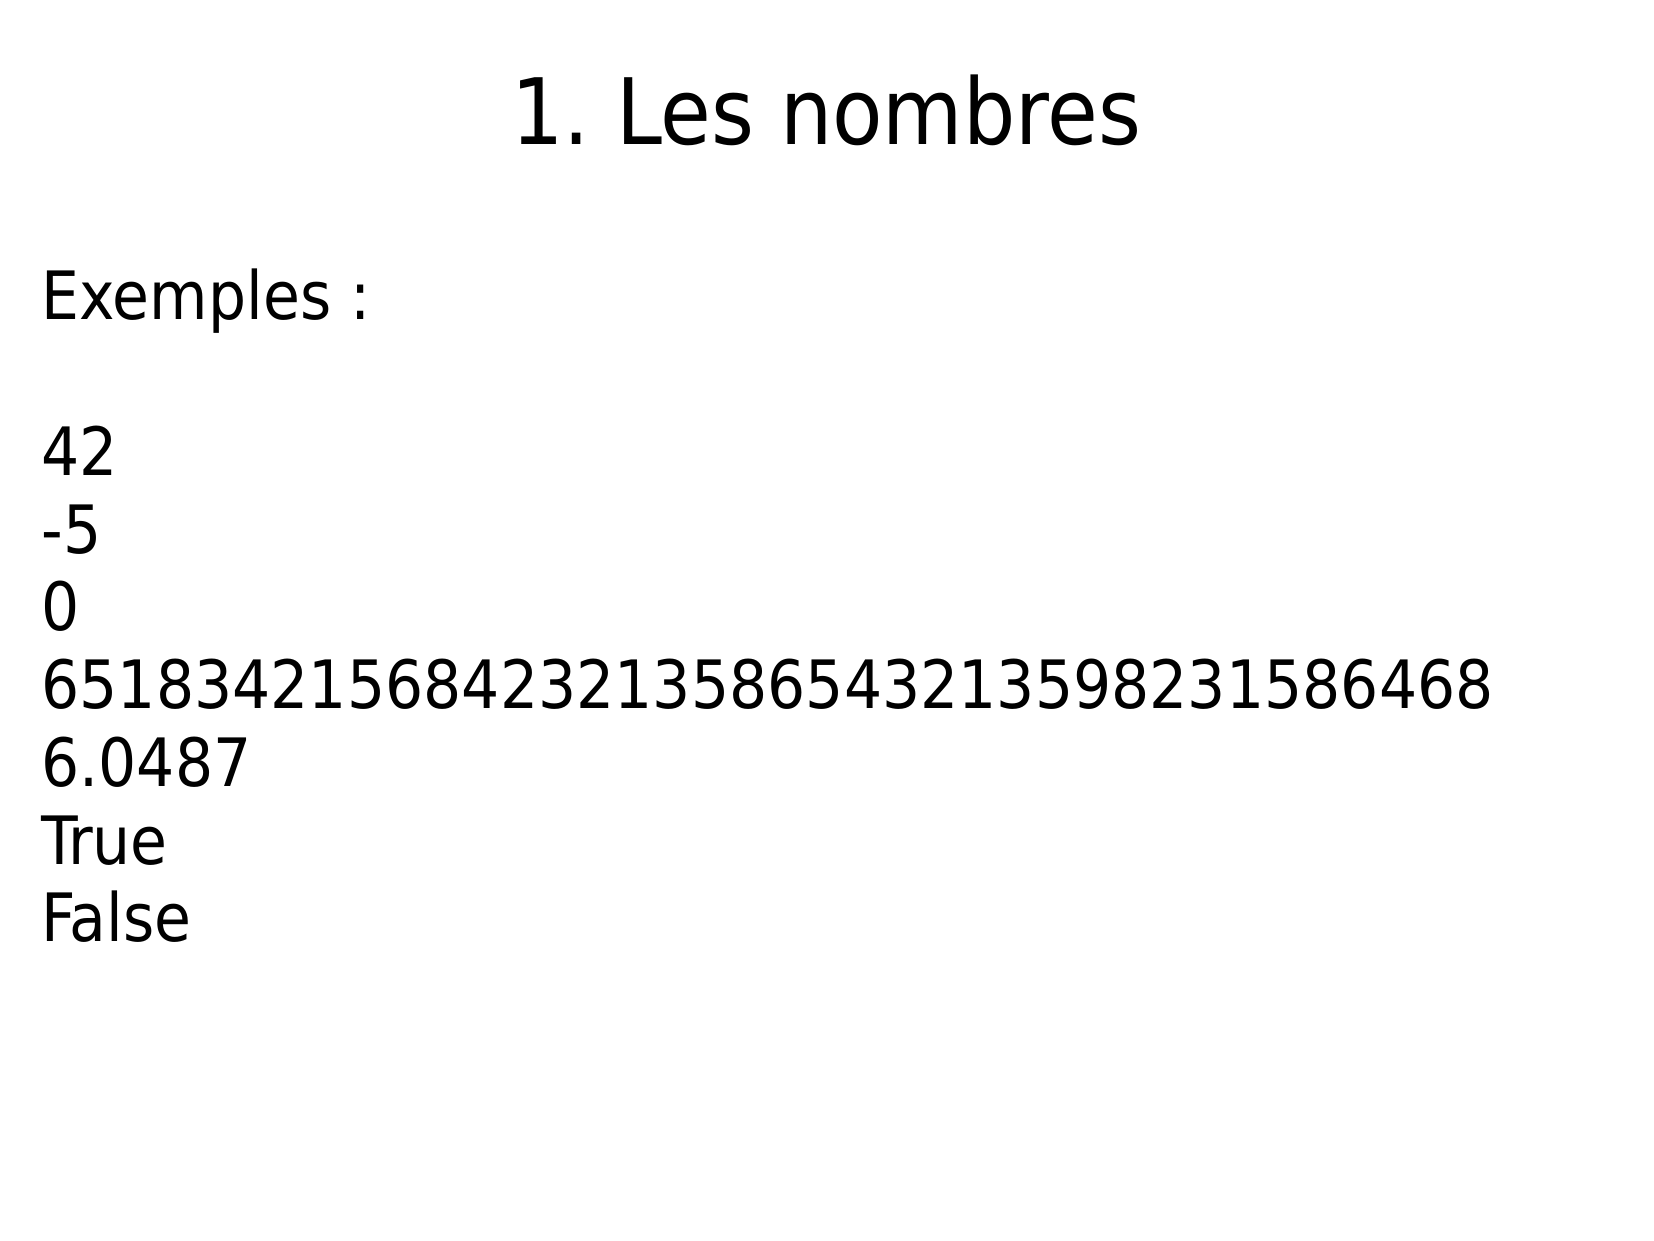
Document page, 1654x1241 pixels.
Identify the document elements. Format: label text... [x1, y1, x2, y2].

title 1. Les nombres [41, 12, 1613, 214]
title Exemples : 42 -5 0 65183421568423213586543213598231586468 6.0487 True False [41, 257, 1613, 1096]
